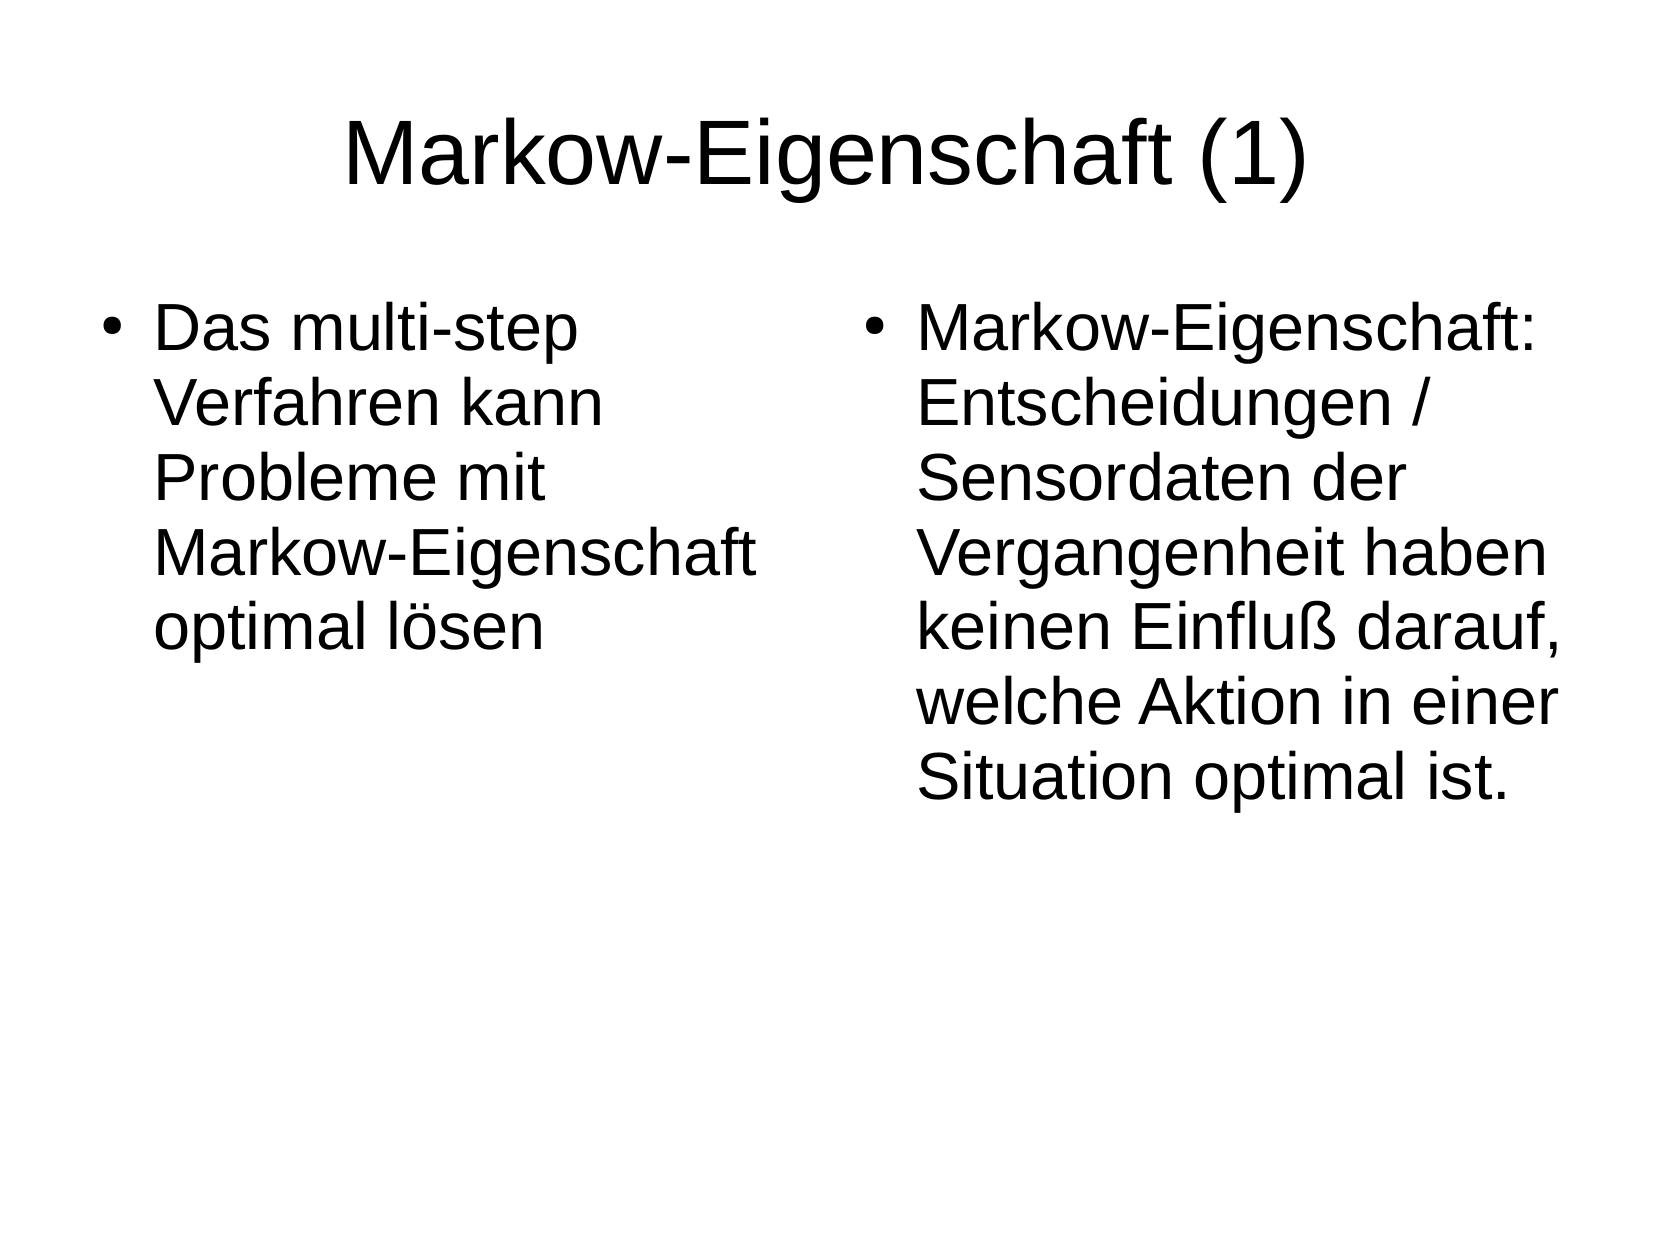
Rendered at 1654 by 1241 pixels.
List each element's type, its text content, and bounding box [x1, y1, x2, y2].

list Markow-Eigenschaft: Entscheidungen / Sensordaten der Vergangenheit haben keinen Einfluß darauf, welche Aktion in einer Situation optimal ist. [845, 290, 1572, 1094]
title Markow-Eigenschaft (1) [82, 56, 1571, 250]
list Das multi-step Verfahren kann Probleme mit Markow-Eigenschaft optimal lösen [82, 290, 809, 1094]
